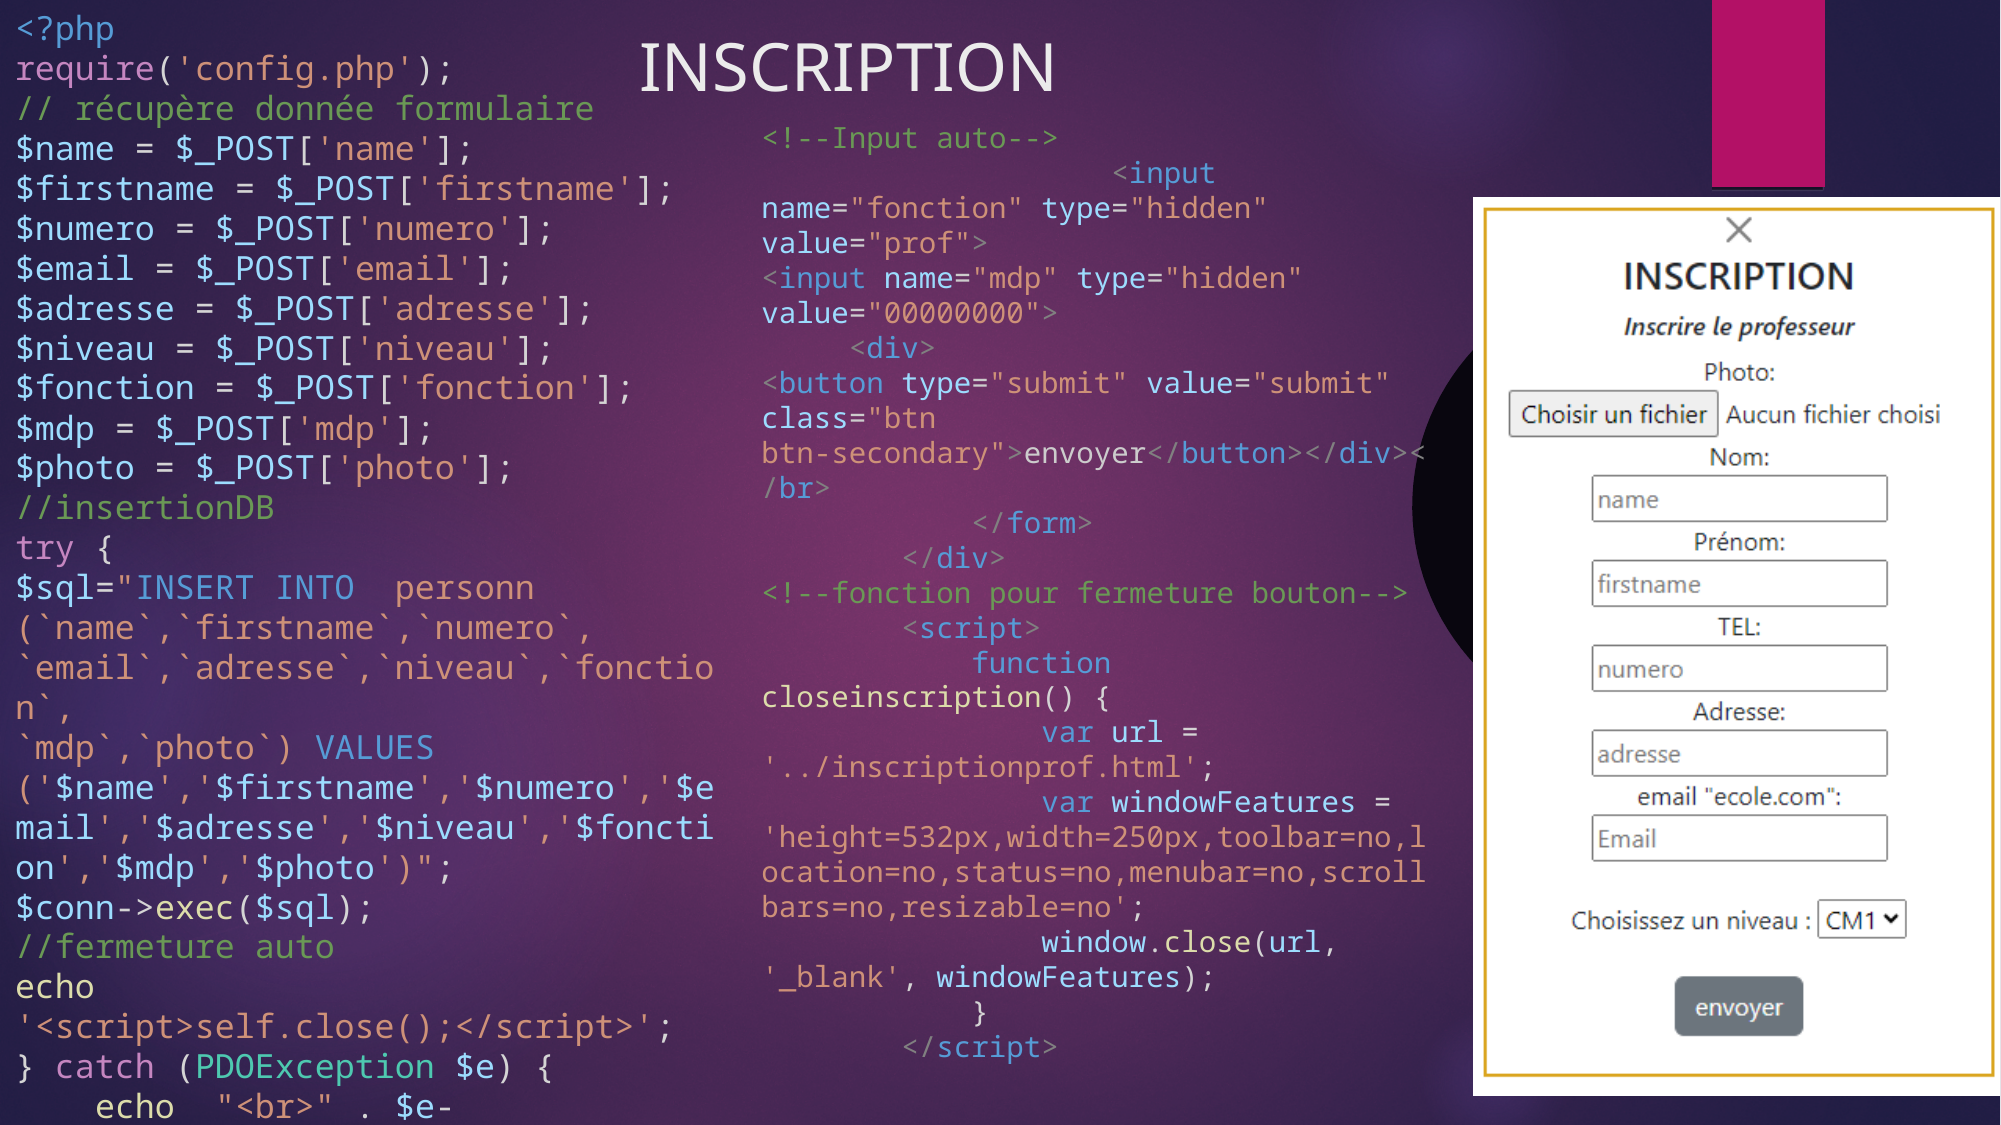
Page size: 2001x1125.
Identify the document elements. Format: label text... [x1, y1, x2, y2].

text_box <?php require('config.php'); // récupère donnée formulaire $name = $_POST['name']; $firstname = $_POST['firstname']; $numero = $_POST['numero']; $email = $_POST['email']; $adresse = $_POST['adresse']; $niveau = $_POST['niveau']; $fonction = $_POST['fonction']; $mdp = $_POST['mdp']; $photo = $_POST['photo']; //insertionDB try { $sql="INSERT INTO personn (`name`,`firstname`,`numero`, `email`,`adresse`,`niveau`,`fonction`, `mdp`,`photo`) VALUES ('$name','$firstname','$numero','$email','$adresse','$niveau','$fonction','$mdp','$photo')"; $conn->exec($sql); //fermeture auto echo '<script>self.close();</script>'; } catch (PDOException $e) { echo "<br>" . $e->getMessage(); } ?> [0, 0, 747, 1125]
text_box <!--Input auto--> <input name="fonction" type="hidden" value="prof"> <input name="mdp" type="hidden" value="00000000"> <div> <button type="submit" value="submit" class="btn btn-secondary">envoyer</button></div></br> </form> </div> <!--fonction pour fermeture bouton--> <script> function closeinscription() { var url = '../inscriptionprof.html'; var windowFeatures = 'height=532px,width=250px,toolbar=no,location=no,status=no,menubar=no,scrollbars=no,resizable=no'; window.close(url, '_blank', windowFeatures); } </script> [746, 111, 1446, 1011]
picture [1473, 197, 2000, 1096]
title INSCRIPTION [747, 0, 1075, 111]
